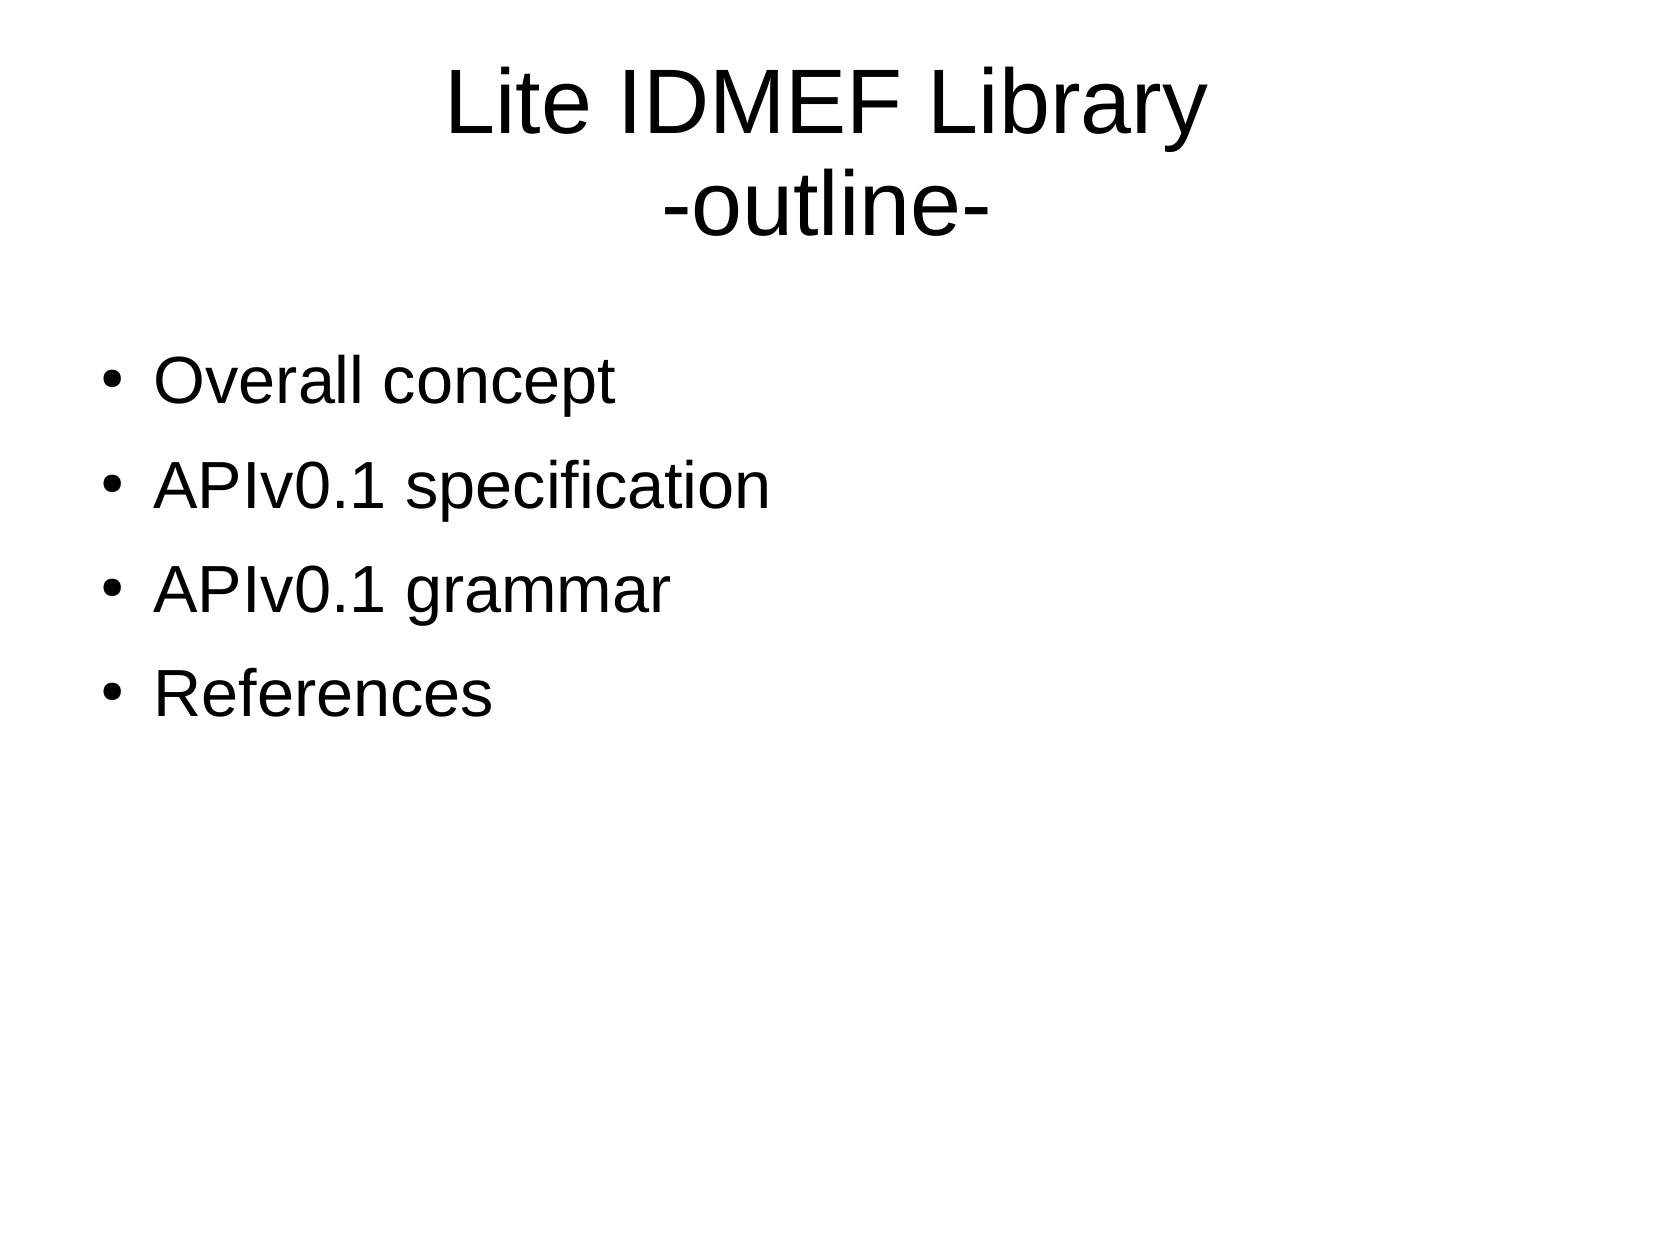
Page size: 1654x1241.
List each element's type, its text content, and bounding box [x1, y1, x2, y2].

title Lite IDMEF Library -outline- [82, 49, 1571, 257]
list Overall concept APIv0.1 specification APIv0.1 grammar References [82, 343, 1538, 1063]
